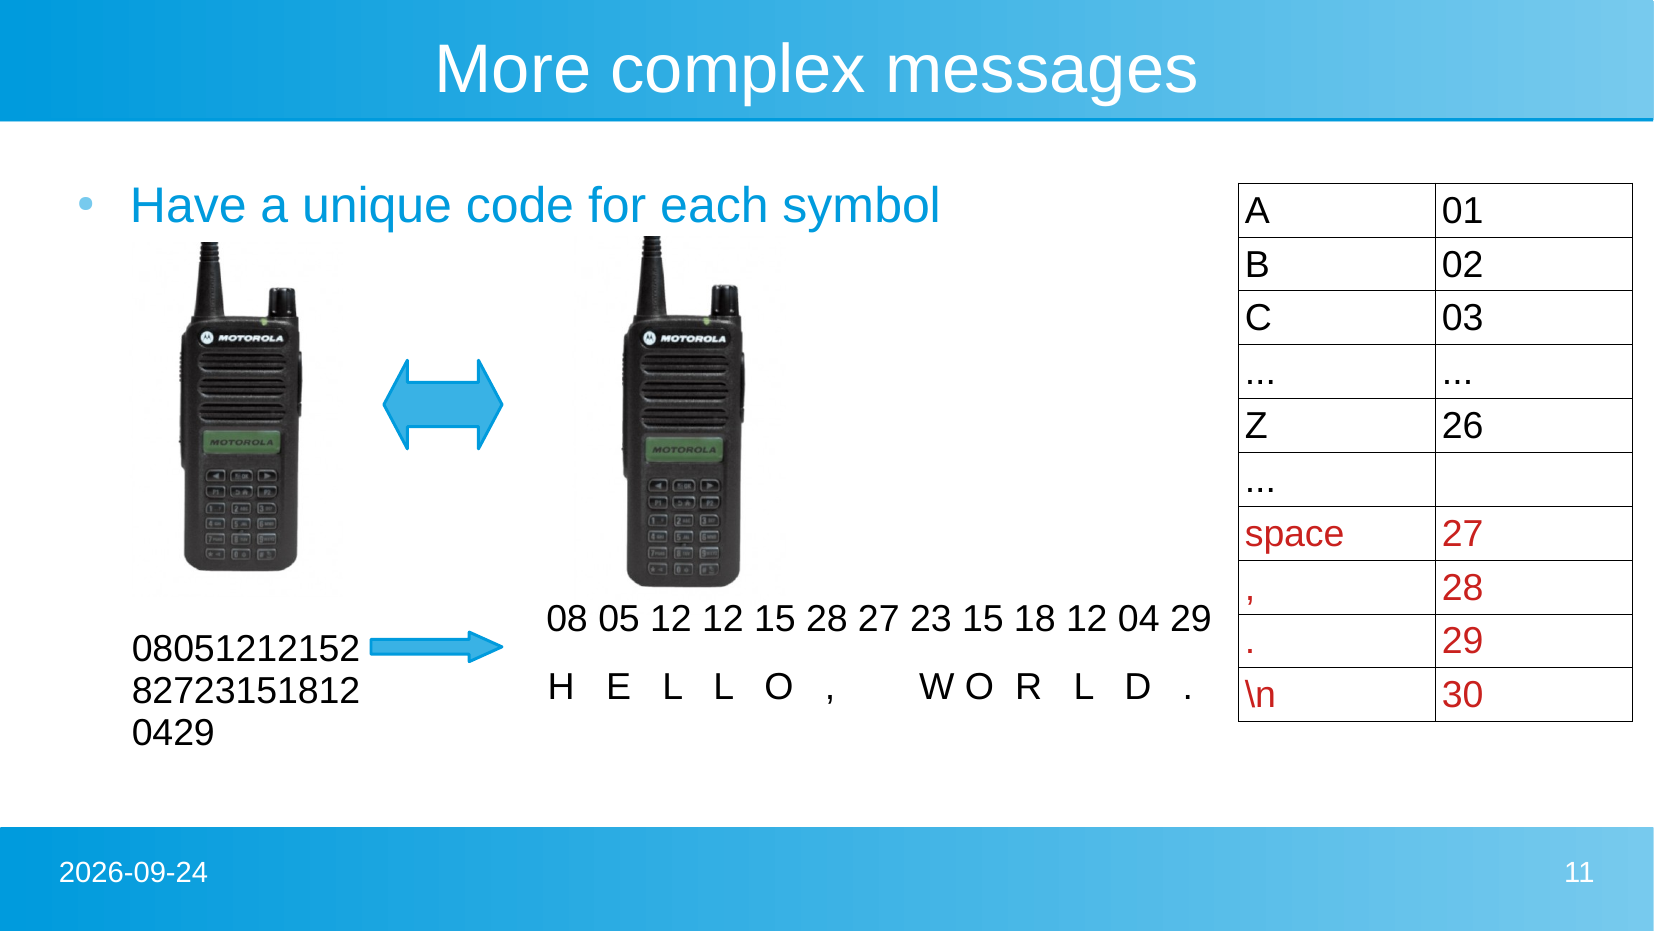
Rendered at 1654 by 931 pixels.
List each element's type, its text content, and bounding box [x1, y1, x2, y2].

table_cell ... [1436, 345, 1632, 398]
table_cell 27 [1436, 507, 1632, 560]
table_cell , [1239, 561, 1435, 614]
table_cell C [1239, 291, 1435, 344]
picture [501, 236, 857, 615]
table_cell ... [1239, 453, 1435, 506]
table_cell 29 [1436, 615, 1632, 667]
table_cell Z [1239, 399, 1435, 452]
list Have a unique code for each symbol [59, 177, 1595, 768]
text_box 08 05 12 12 15 28 27 23 15 18 12 04 29 [531, 590, 1227, 648]
table_cell [1436, 453, 1632, 506]
table_cell 26 [1436, 399, 1632, 452]
table_cell 02 [1436, 238, 1632, 290]
table_cell 30 [1436, 668, 1632, 721]
text_box [370, 632, 502, 662]
text_box [383, 360, 503, 449]
table_header 01 [1436, 184, 1632, 237]
table_cell . [1239, 615, 1435, 667]
table_cell B [1239, 238, 1435, 290]
table_cell 03 [1436, 291, 1632, 344]
table_cell \n [1239, 668, 1435, 721]
table_header A [1239, 184, 1435, 237]
title More complex messages [59, 29, 1595, 108]
text_box 08051212152 82723151812 0429 [117, 620, 376, 761]
text_box H E L L O , W O R L D . [532, 658, 1221, 716]
picture [59, 242, 414, 597]
table_cell ... [1239, 345, 1435, 398]
table_cell 28 [1436, 561, 1632, 614]
table_cell space [1239, 507, 1435, 560]
